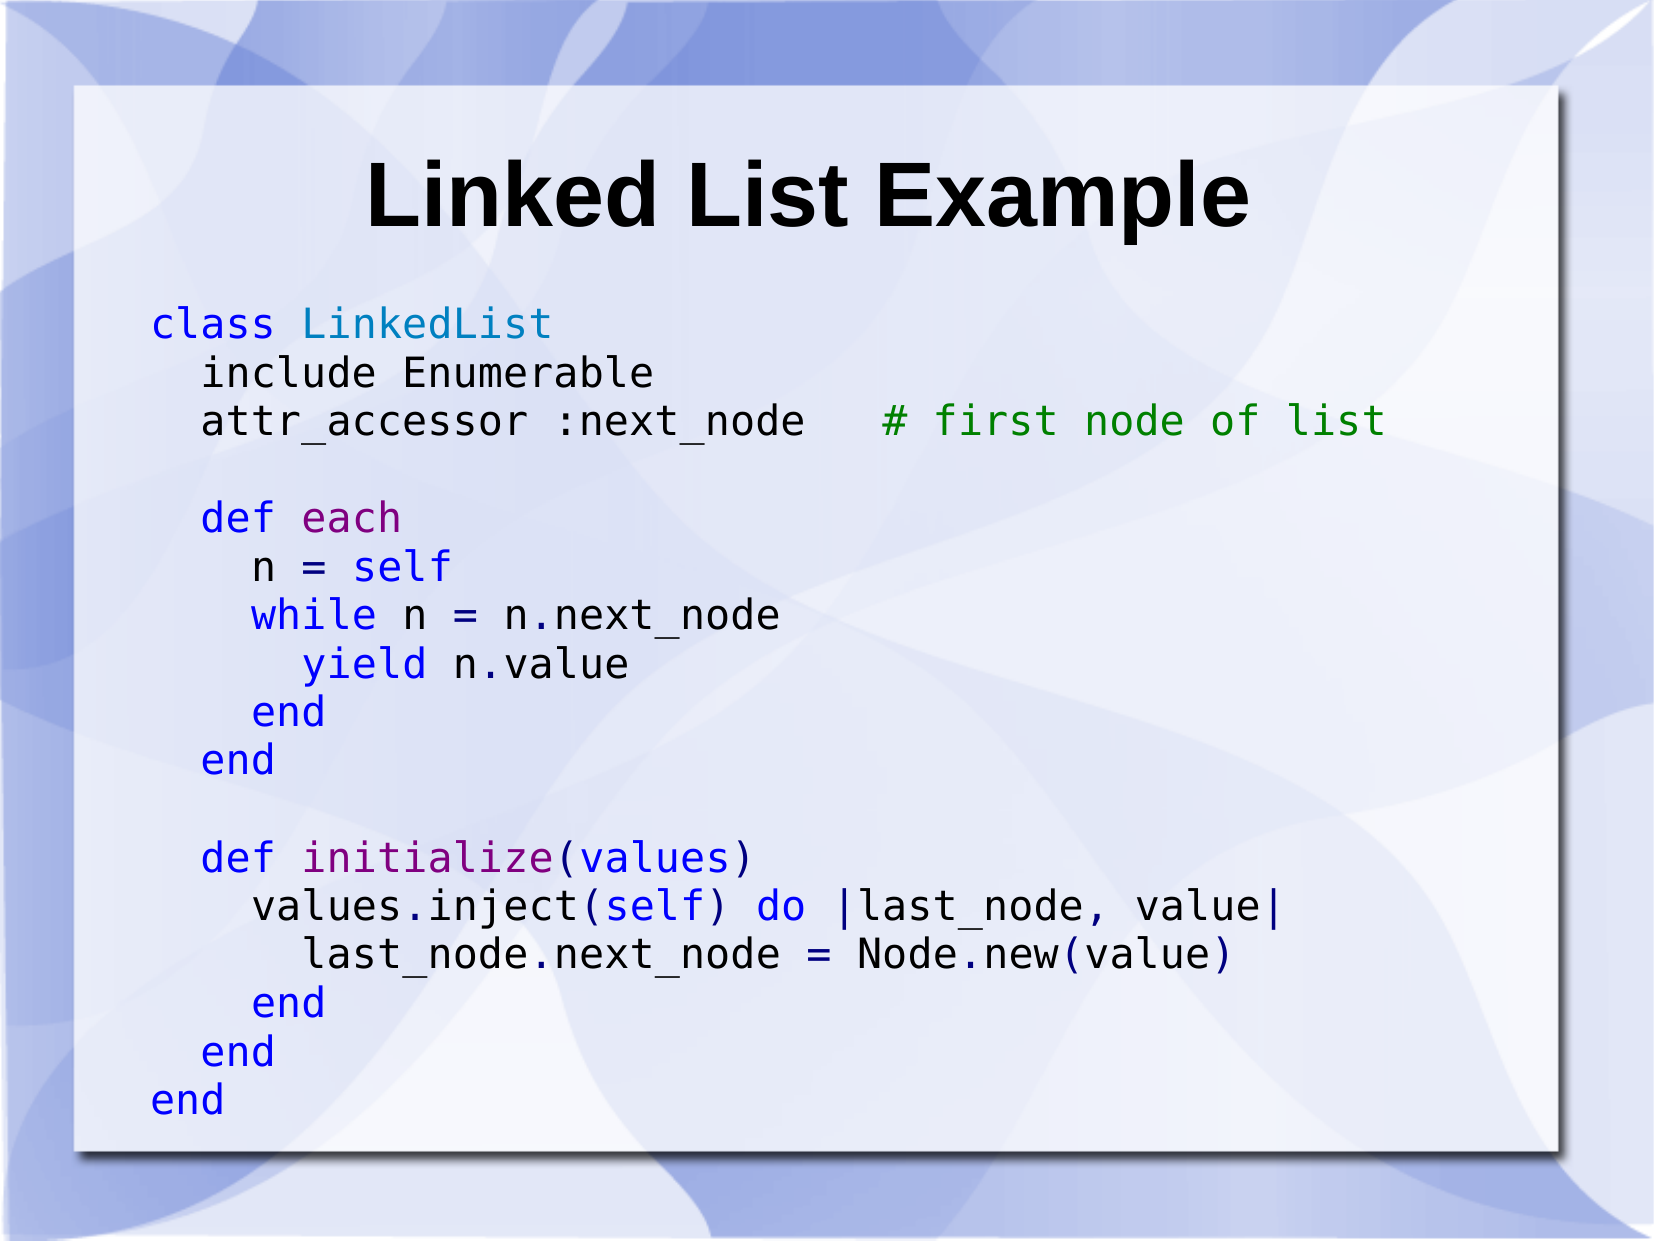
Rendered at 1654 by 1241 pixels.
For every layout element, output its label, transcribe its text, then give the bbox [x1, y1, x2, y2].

picture [0, 0, 1654, 1241]
title Linked List Example [82, 90, 1536, 298]
text_box class LinkedList include Enumerable attr_accessor :next_node # first node of list def each n = self while n = n.next_node yield n.value end end def initialize(values) values.inject(self) do |last_node, value| last_node.next_node = Node.new(value) end end end [150, 300, 1463, 1125]
